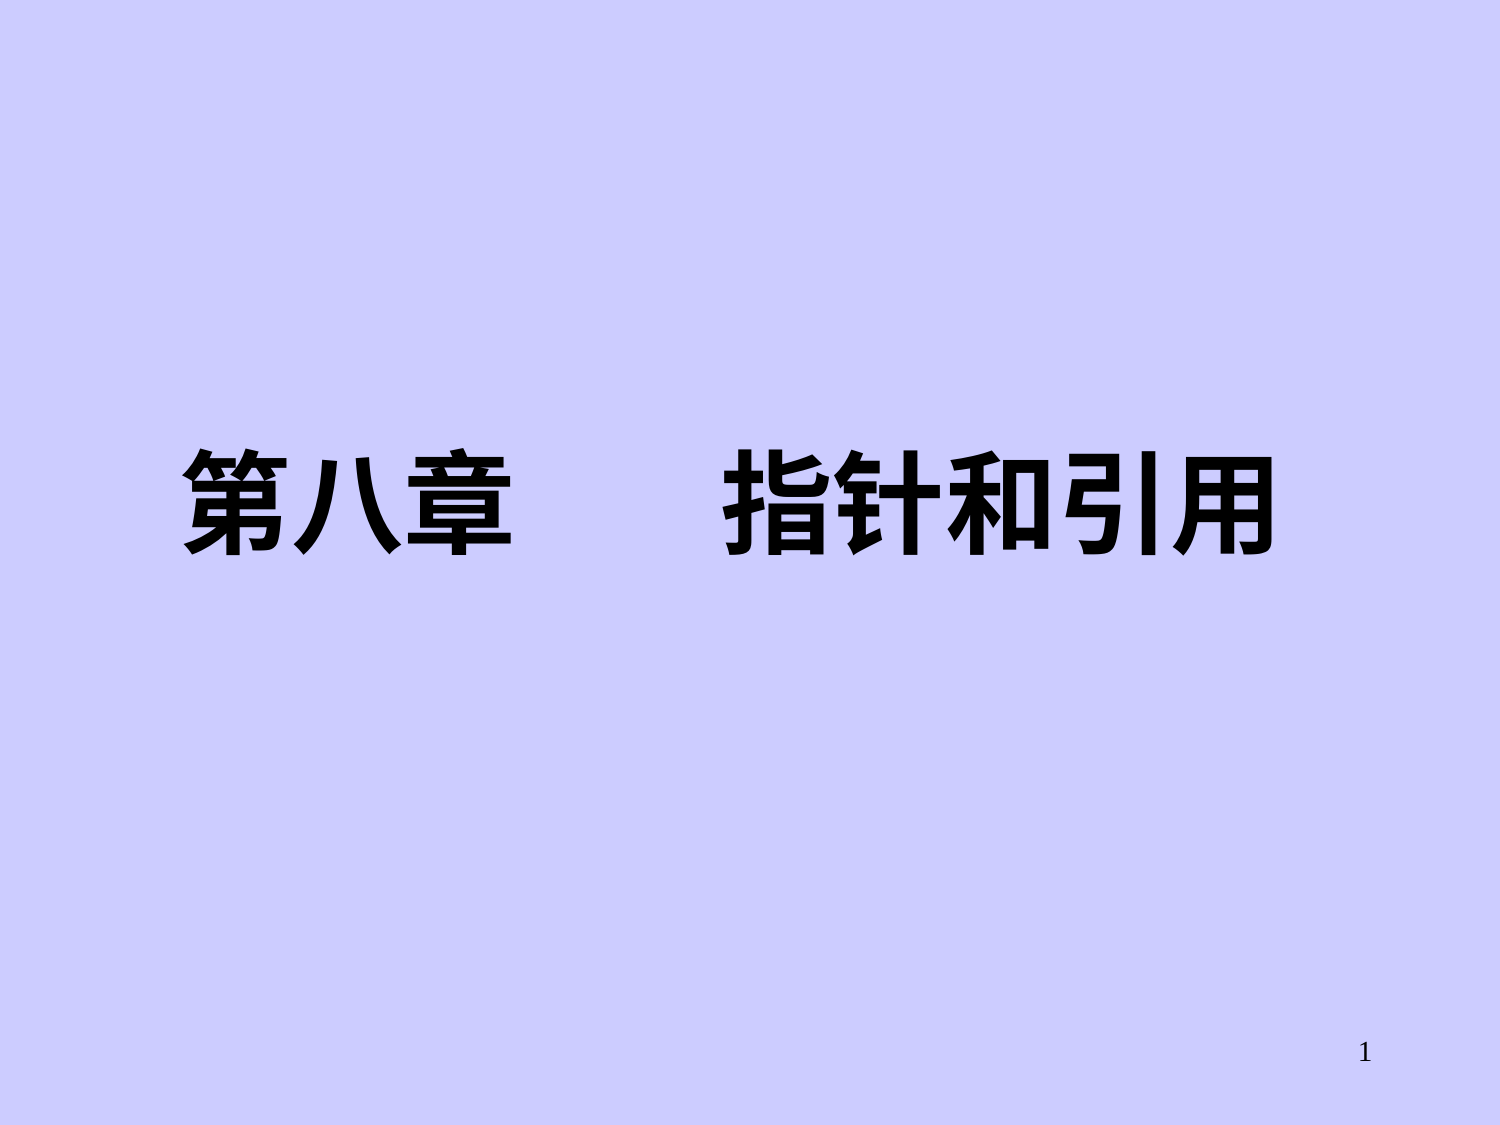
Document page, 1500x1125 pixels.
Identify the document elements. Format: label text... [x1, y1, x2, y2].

text_box <编号> [1074, 1025, 1388, 1101]
text_box 第八章 指针和引用 [62, 424, 1426, 576]
